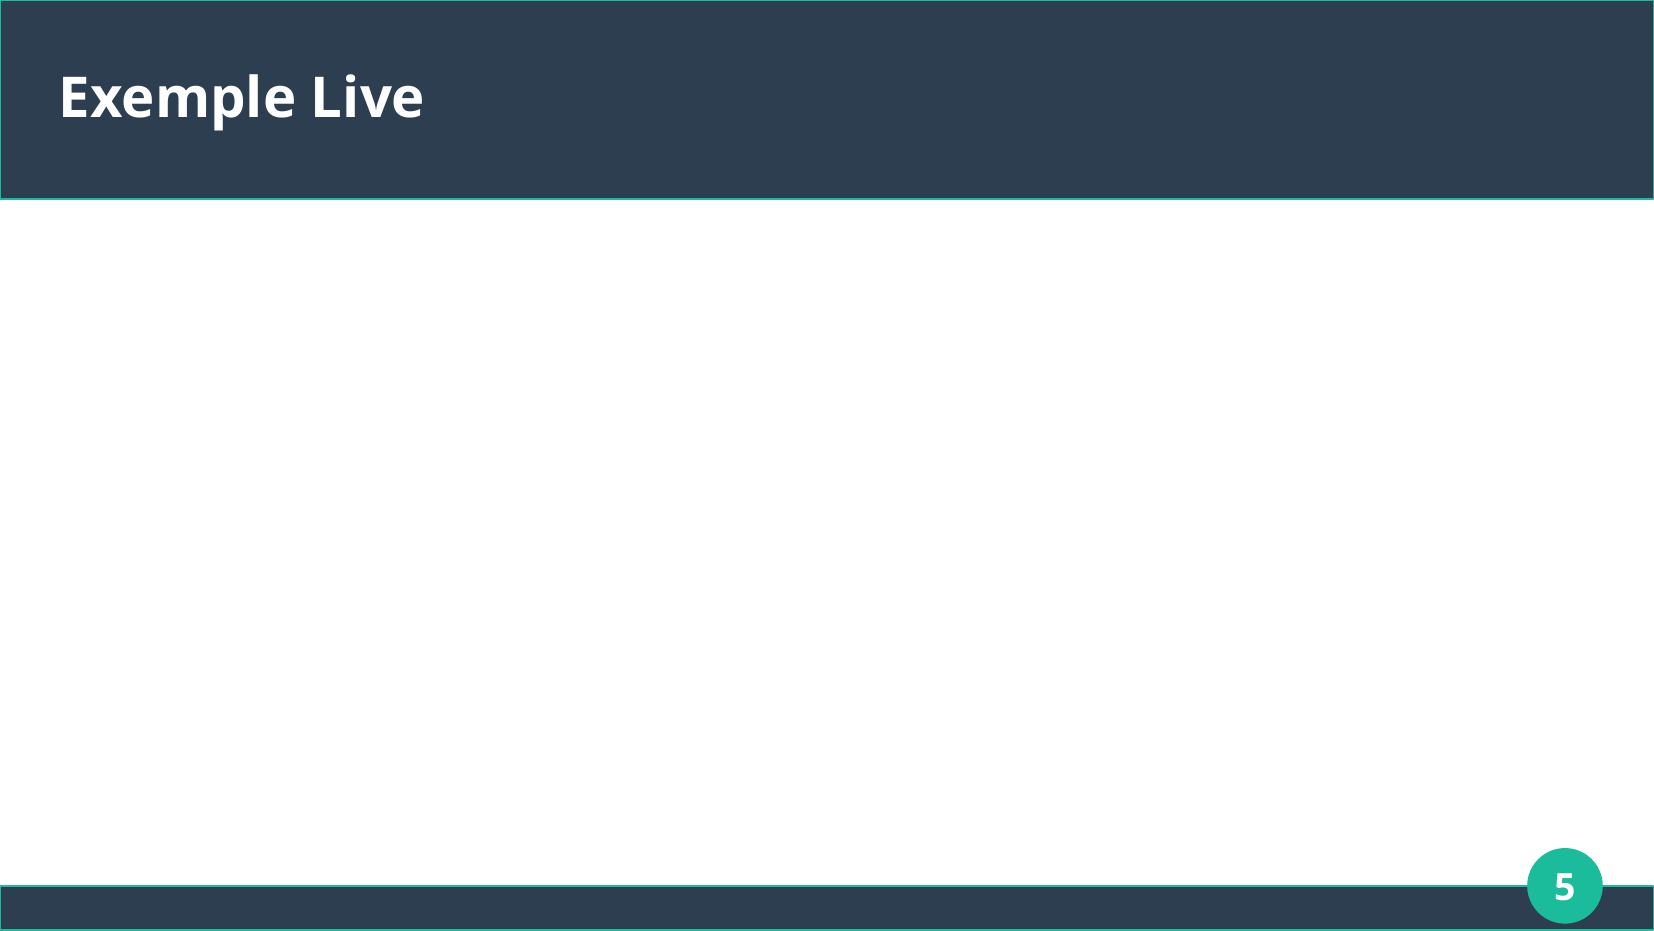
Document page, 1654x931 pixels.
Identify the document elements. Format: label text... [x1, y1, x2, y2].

title Exemple Live [59, 37, 1595, 155]
